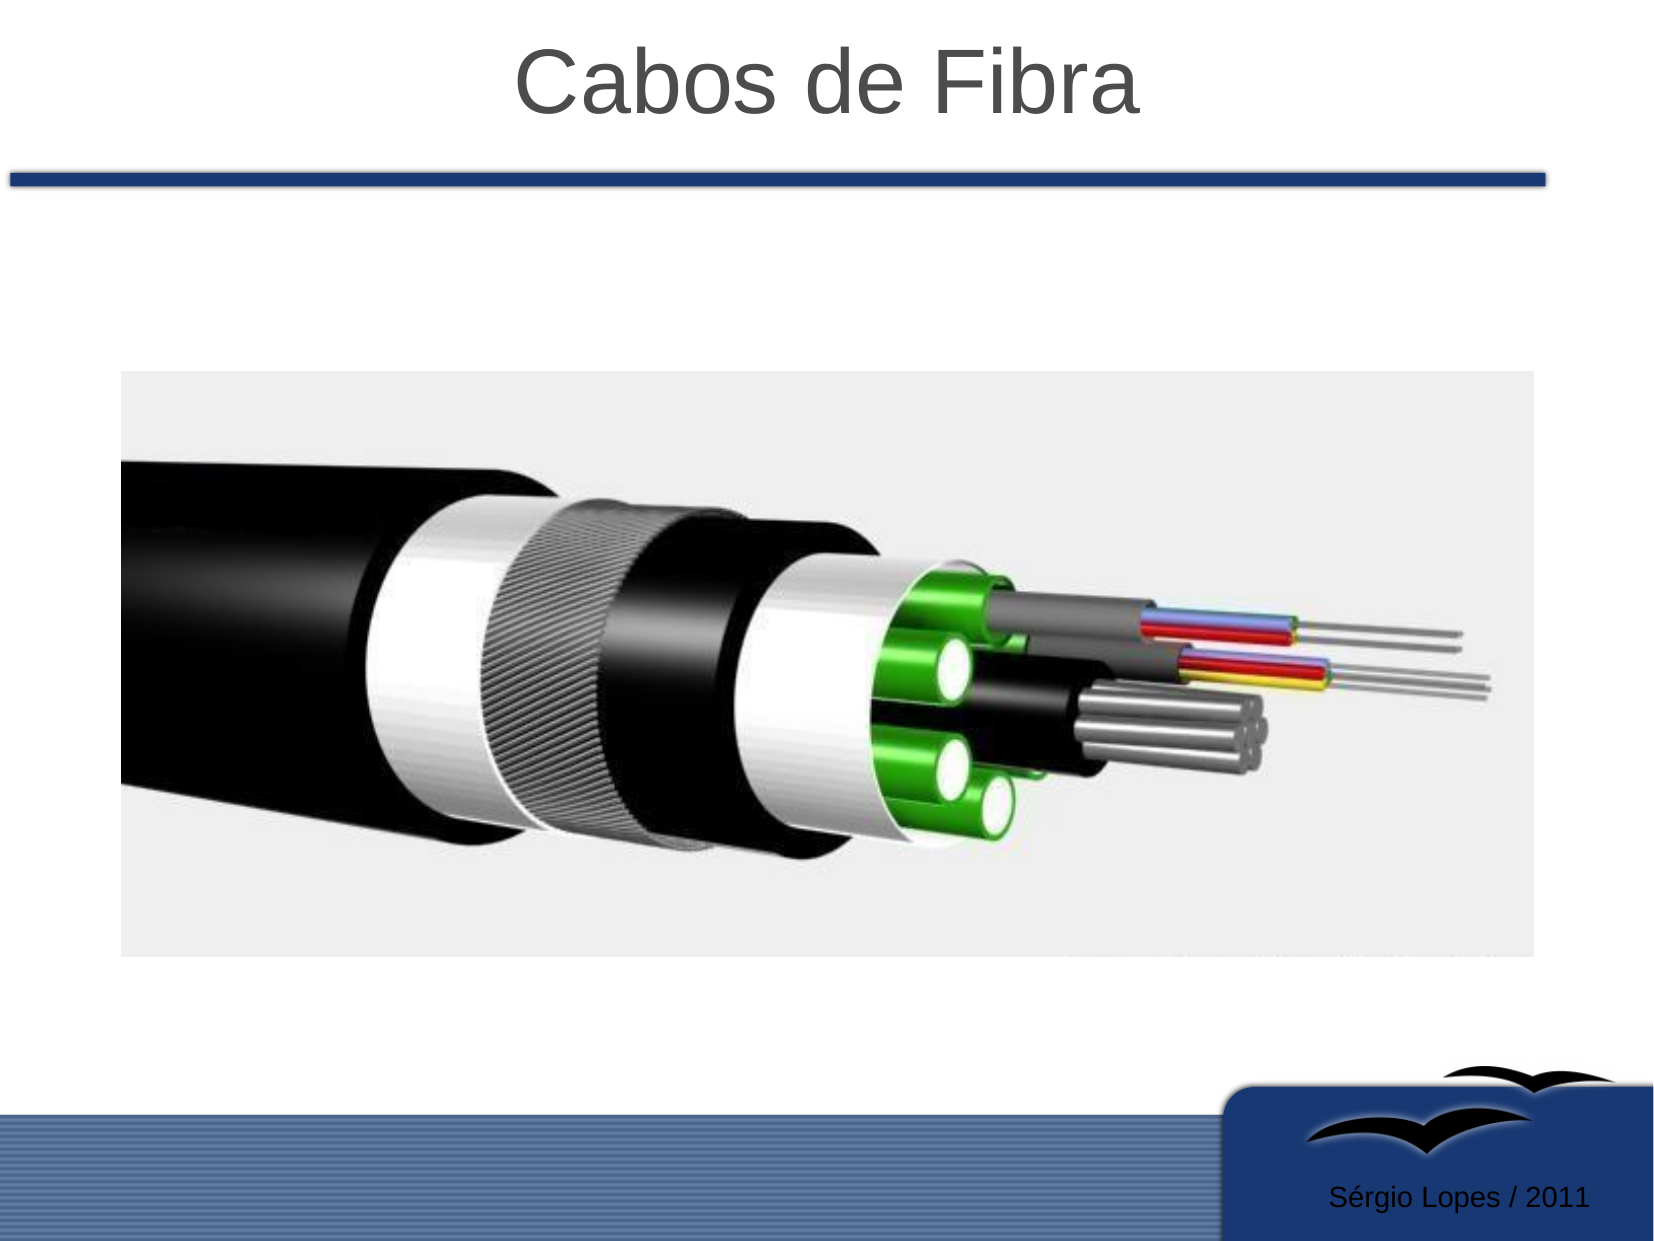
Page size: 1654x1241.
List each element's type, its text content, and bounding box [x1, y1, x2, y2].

title Cabos de Fibra [121, 0, 1534, 164]
picture [0, 0, 1654, 1241]
text_box Sérgio Lopes / 2011 [1328, 1181, 1588, 1214]
